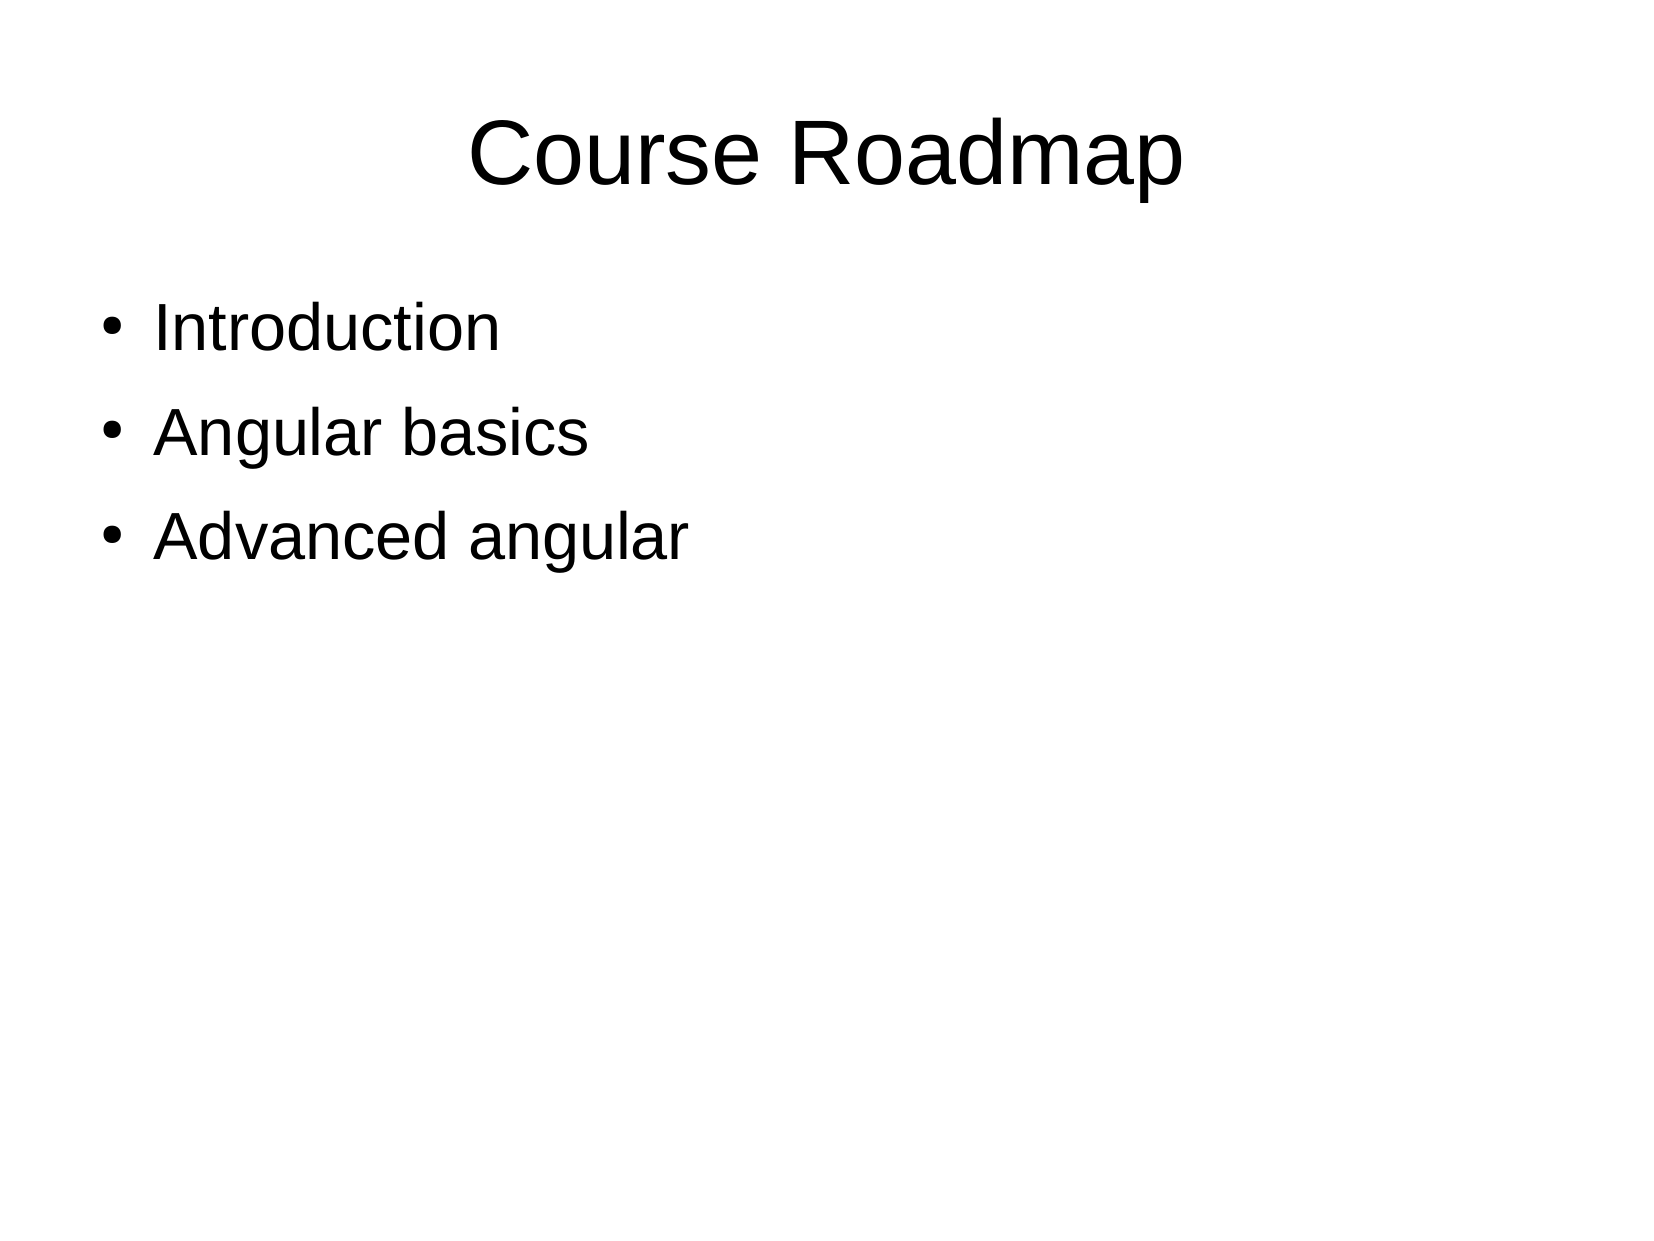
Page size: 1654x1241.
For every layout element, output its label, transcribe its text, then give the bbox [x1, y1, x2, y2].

list Introduction Angular basics Advanced angular [82, 290, 1571, 1010]
title Course Roadmap [82, 49, 1571, 257]
